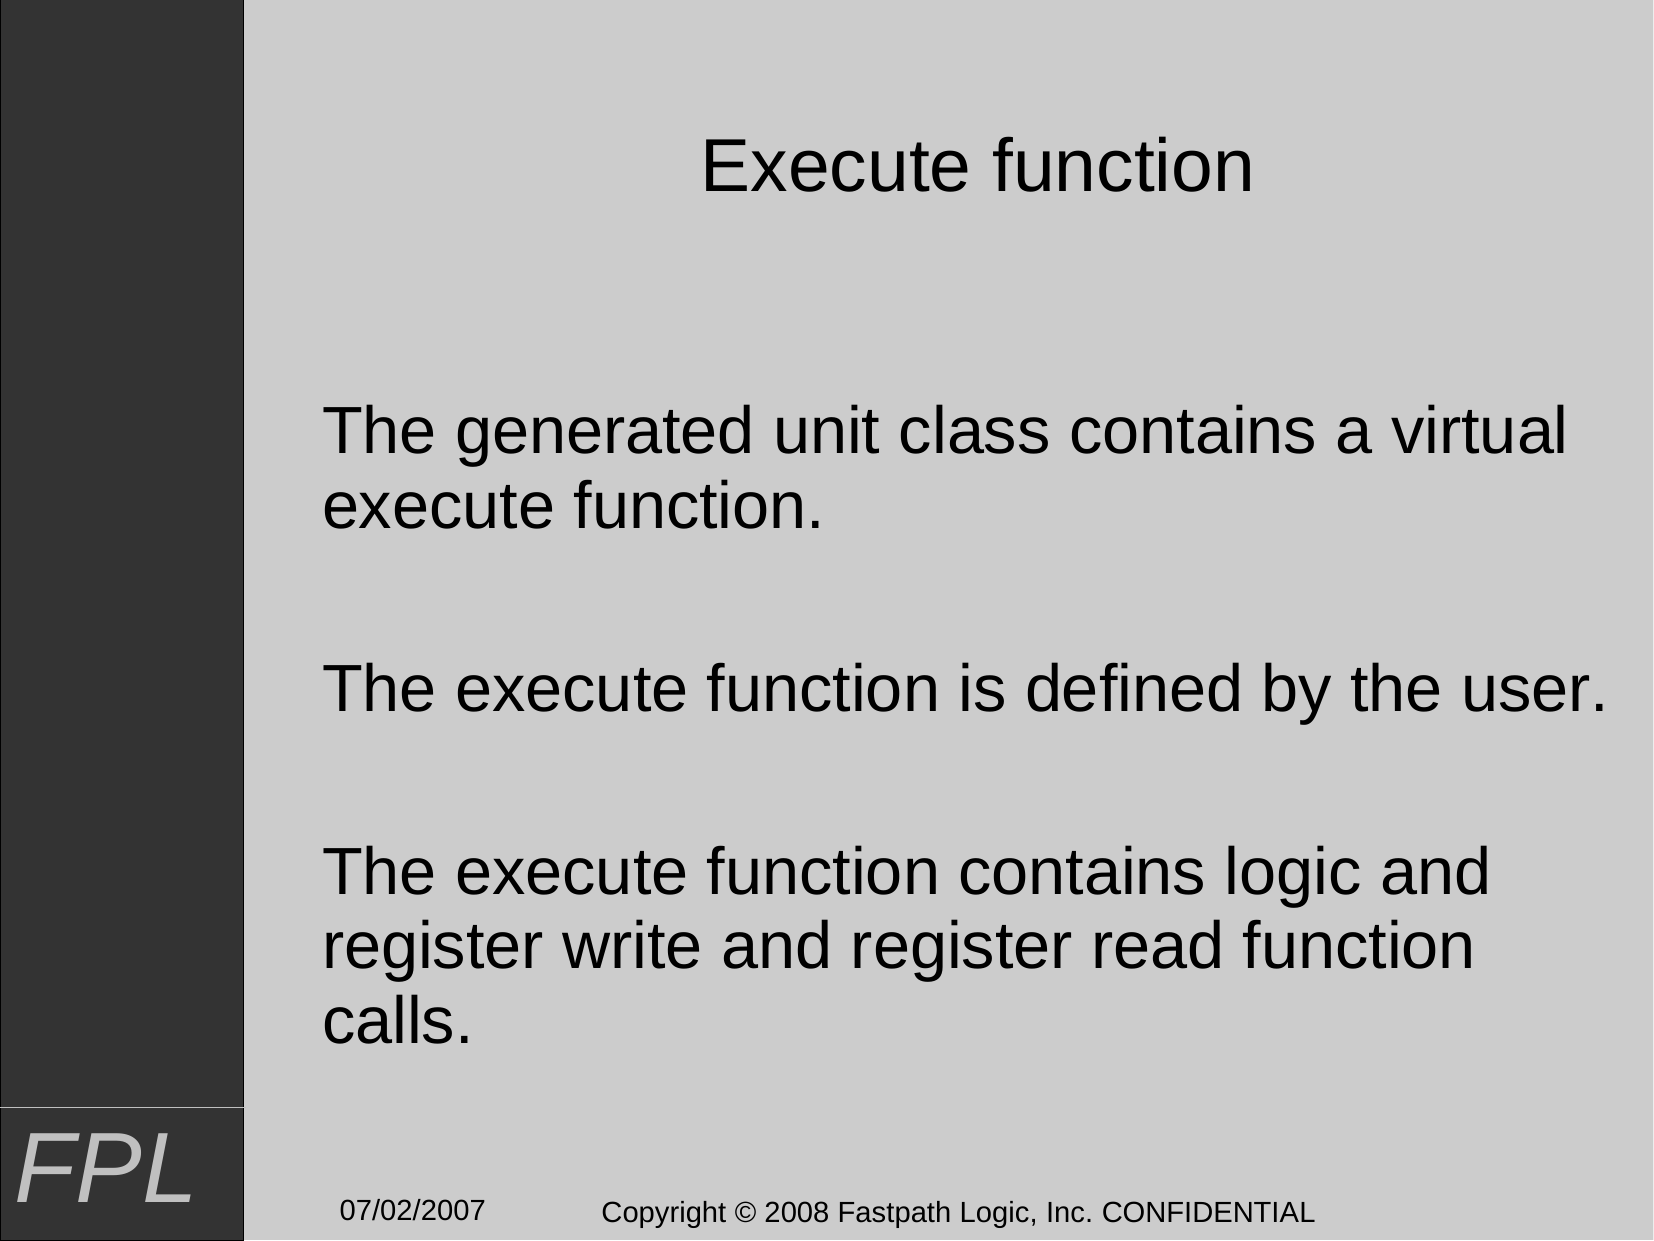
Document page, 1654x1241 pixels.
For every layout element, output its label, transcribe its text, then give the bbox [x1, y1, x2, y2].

subtitle The generated unit class contains a virtual execute function. The execute function is defined by the user. The execute function contains logic and register write and register read function calls. [322, 272, 1635, 1179]
title Execute function [427, 57, 1530, 272]
